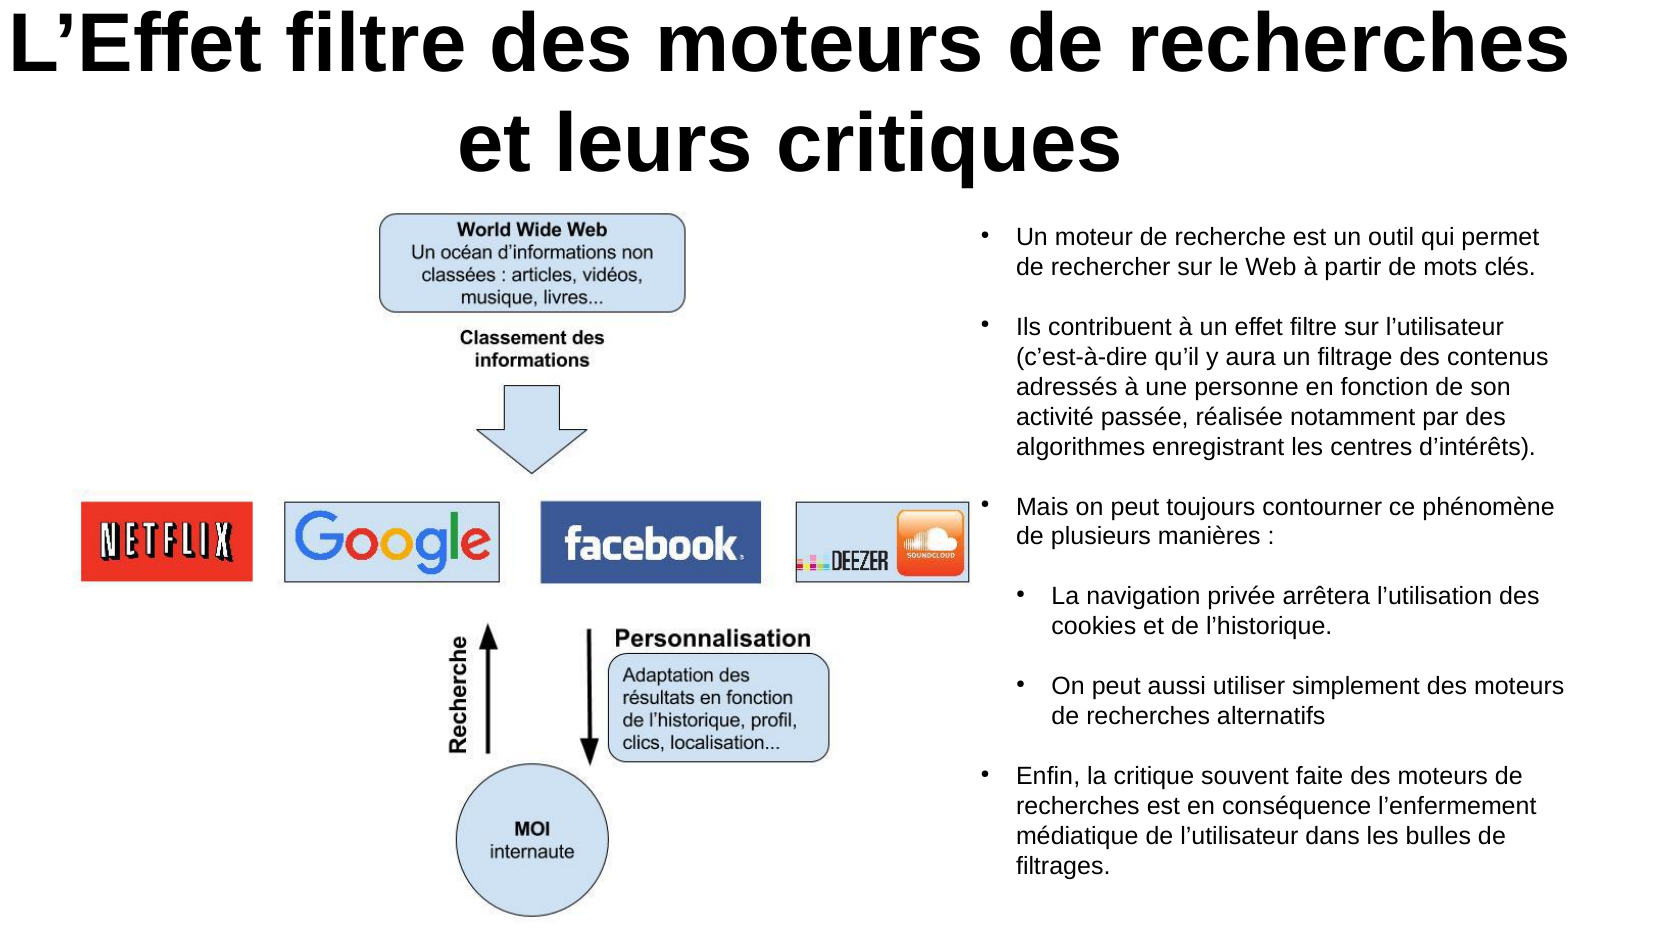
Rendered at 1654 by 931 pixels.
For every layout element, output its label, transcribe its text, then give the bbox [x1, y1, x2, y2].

text_box L’Effet filtre des moteurs de recherches et leurs critiques [0, 0, 1588, 196]
text_box Un moteur de recherche est un outil qui permet de rechercher sur le Web à partir de mots clés. Ils contribuent à un effet filtre sur l’utilisateur (c’est-à-dire qu’il y aura un filtrage des contenus adressés à une personne en fonction de son activité passée, réalisée notamment par des algorithmes enregistrant les centres d’intérêts). Mais on peut toujours contourner ce phénomène de plusieurs manières : La navigation privée arrêtera l’utilisation des cookies et de l’historique. On peut aussi utiliser simplement des moteurs de recherches alternatifs Enfin, la critique souvent faite des moteurs de recherches est en conséquence l’enfermement médiatique de l’utilisateur dans les bulles de filtrages. [965, 196, 1588, 887]
picture [24, 196, 1004, 931]
